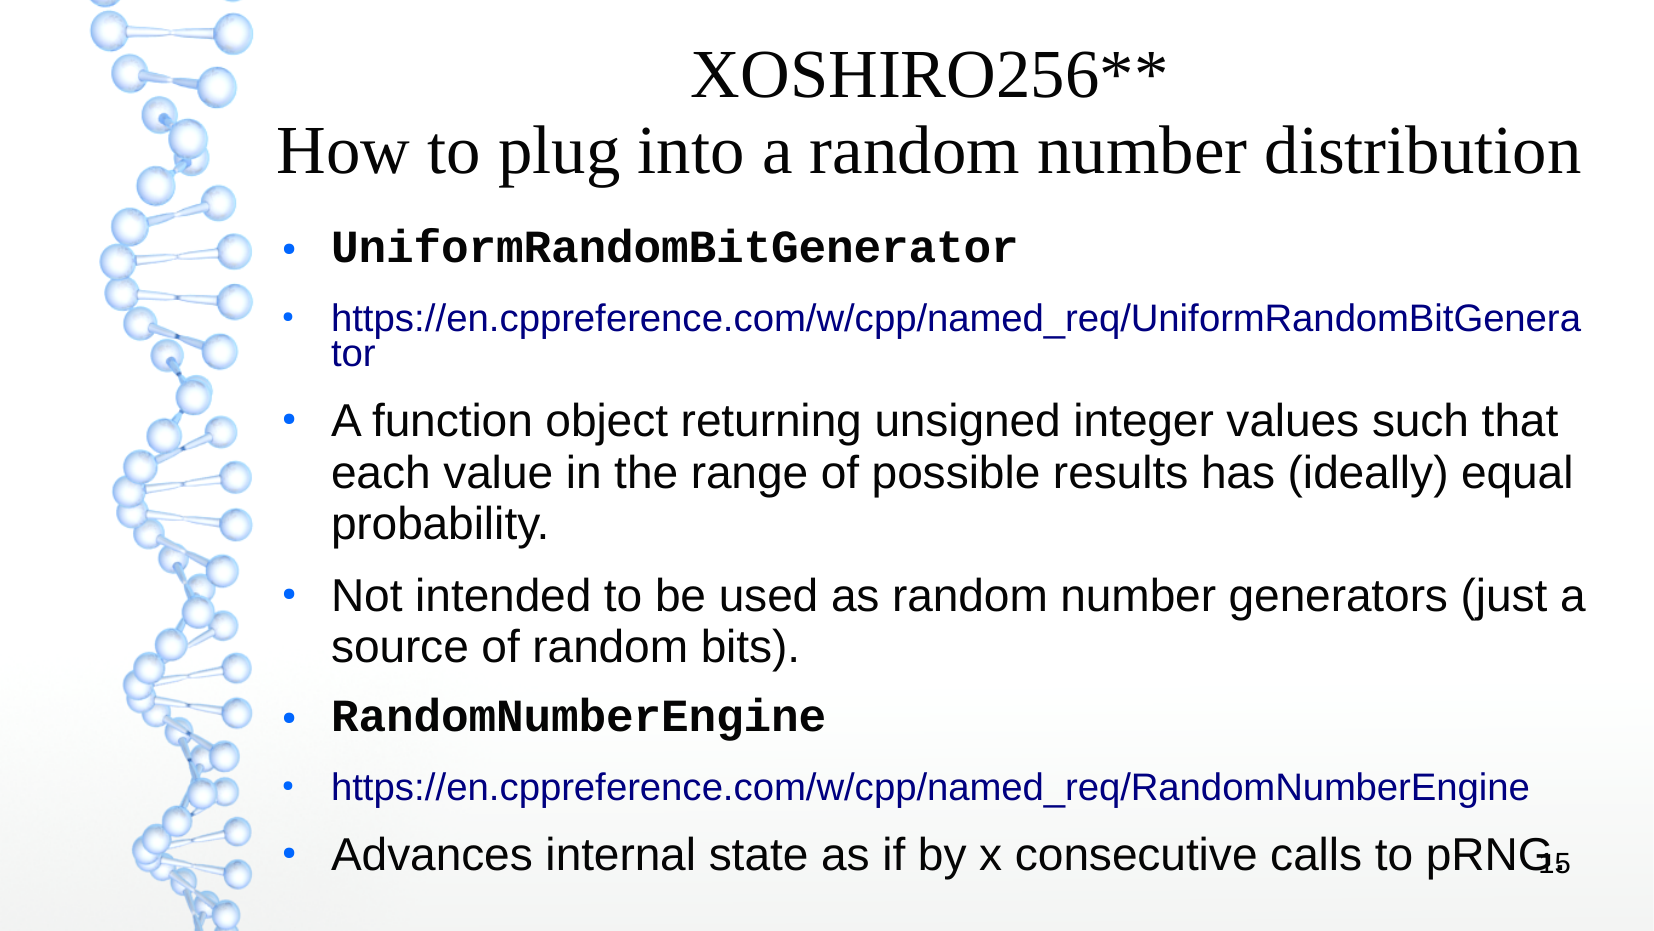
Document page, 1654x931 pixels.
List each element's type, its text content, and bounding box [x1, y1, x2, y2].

list UniformRandomBitGenerator https://en.cppreference.com/w/cpp/named_req/UniformRandomBitGenerator A function object returning unsigned integer values such that each value in the range of possible results has (ideally) equal probability. Not intended to be used as random number generators (just a source of random bits). RandomNumberEngine https://en.cppreference.com/w/cpp/named_req/RandomNumberEngine Advances internal state as if by x consecutive calls to pRNG. [265, 224, 1595, 851]
picture [0, 0, 1654, 931]
title XOSHIRO256** How to plug into a random number distribution [265, 35, 1595, 189]
